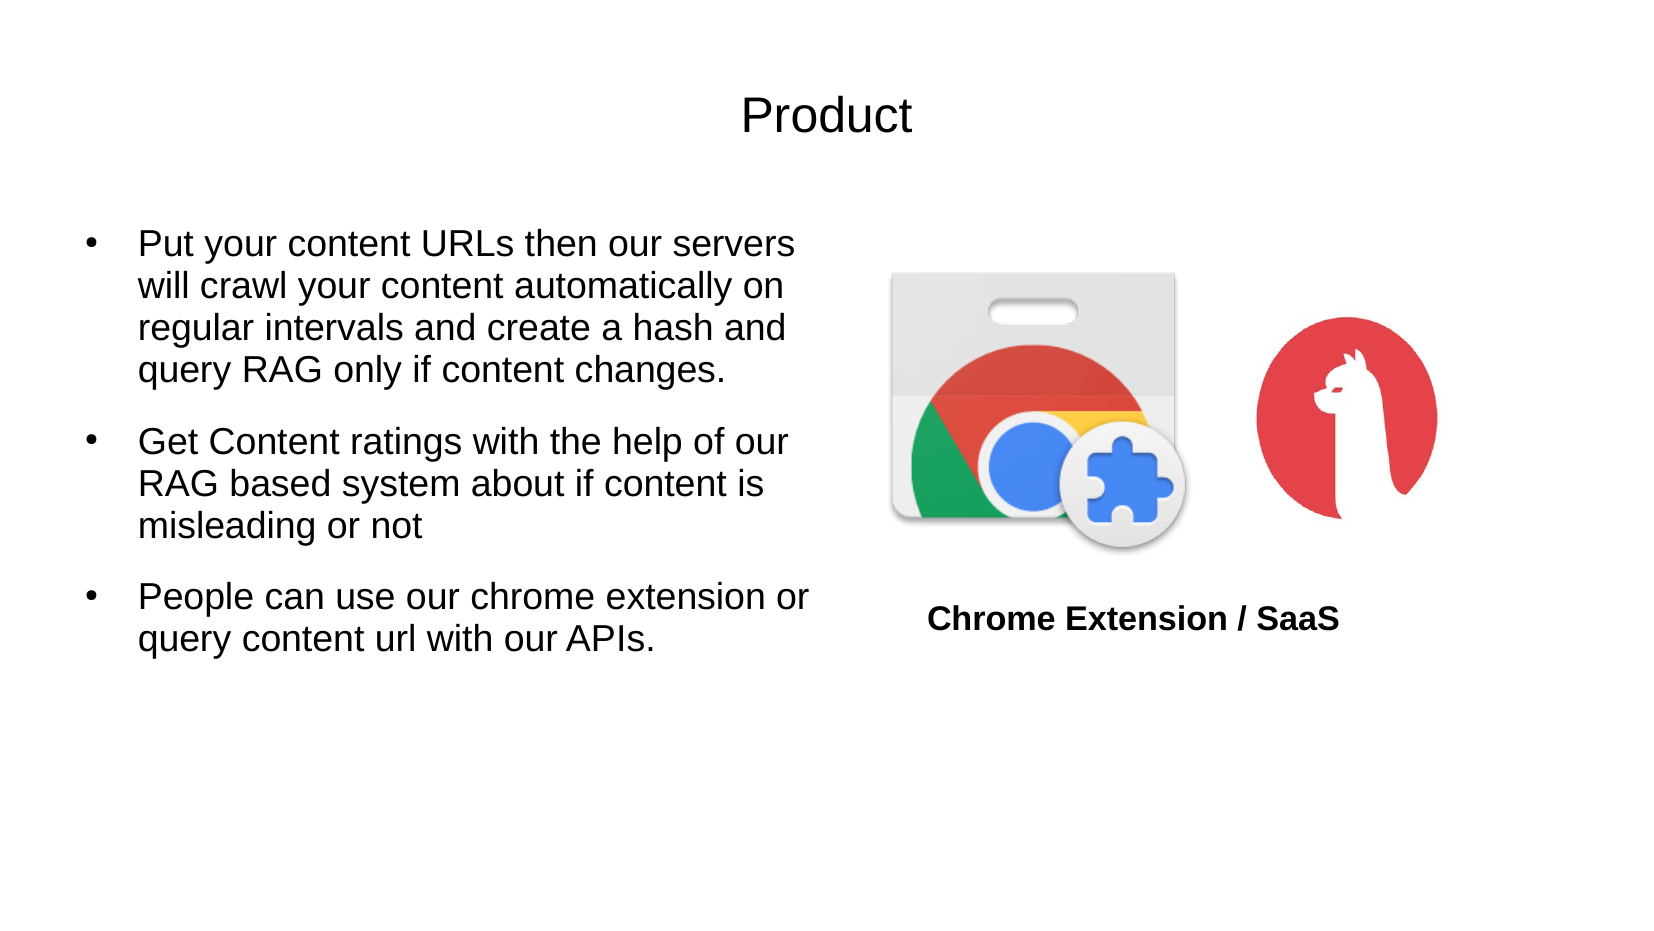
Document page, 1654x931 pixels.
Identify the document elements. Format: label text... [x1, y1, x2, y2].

picture [1223, 281, 1469, 552]
picture [866, 228, 1201, 563]
list Chrome Extension / SaaS [862, 600, 1351, 676]
list Put your content URLs then our servers will crawl your content automatically on regular intervals and create a hash and query RAG only if content changes. Get Content ratings with the help of our RAG based system about if content is misleading or not People can use our chrome extension or query content url with our APIs. [67, 222, 826, 756]
title Product [82, 37, 1571, 193]
